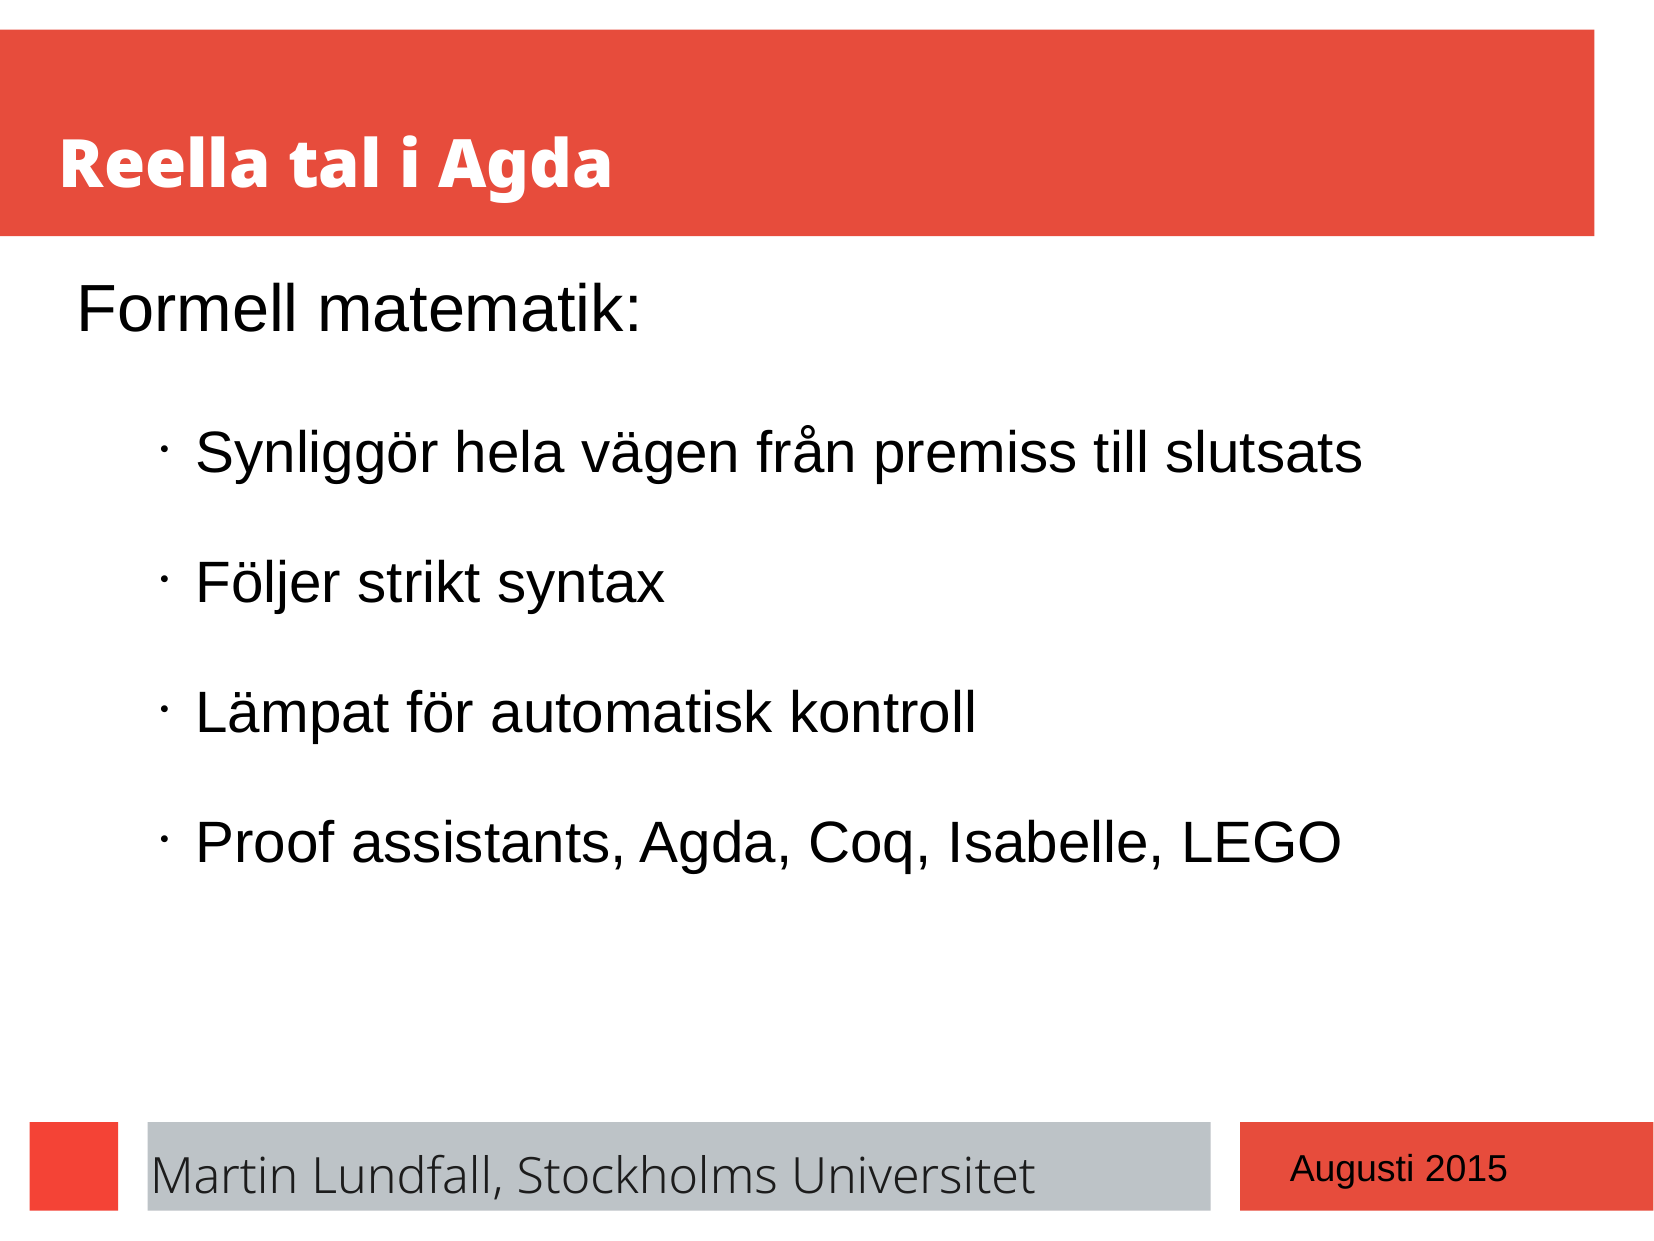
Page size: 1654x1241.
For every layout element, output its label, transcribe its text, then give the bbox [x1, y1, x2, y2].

subtitle Martin Lundfall, Stockholms Universitet [150, 1140, 1276, 1201]
title Reella tal i Agda [59, 59, 1595, 207]
text_box Formell matematik: [62, 263, 660, 354]
text_box Augusti 2015 [1275, 1140, 1523, 1197]
text_box Synliggör hela vägen från premiss till slutsats Följer strikt syntax Lämpat för automatisk kontroll Proof assistants, Agda, Coq, Isabelle, LEGO [145, 412, 1381, 946]
